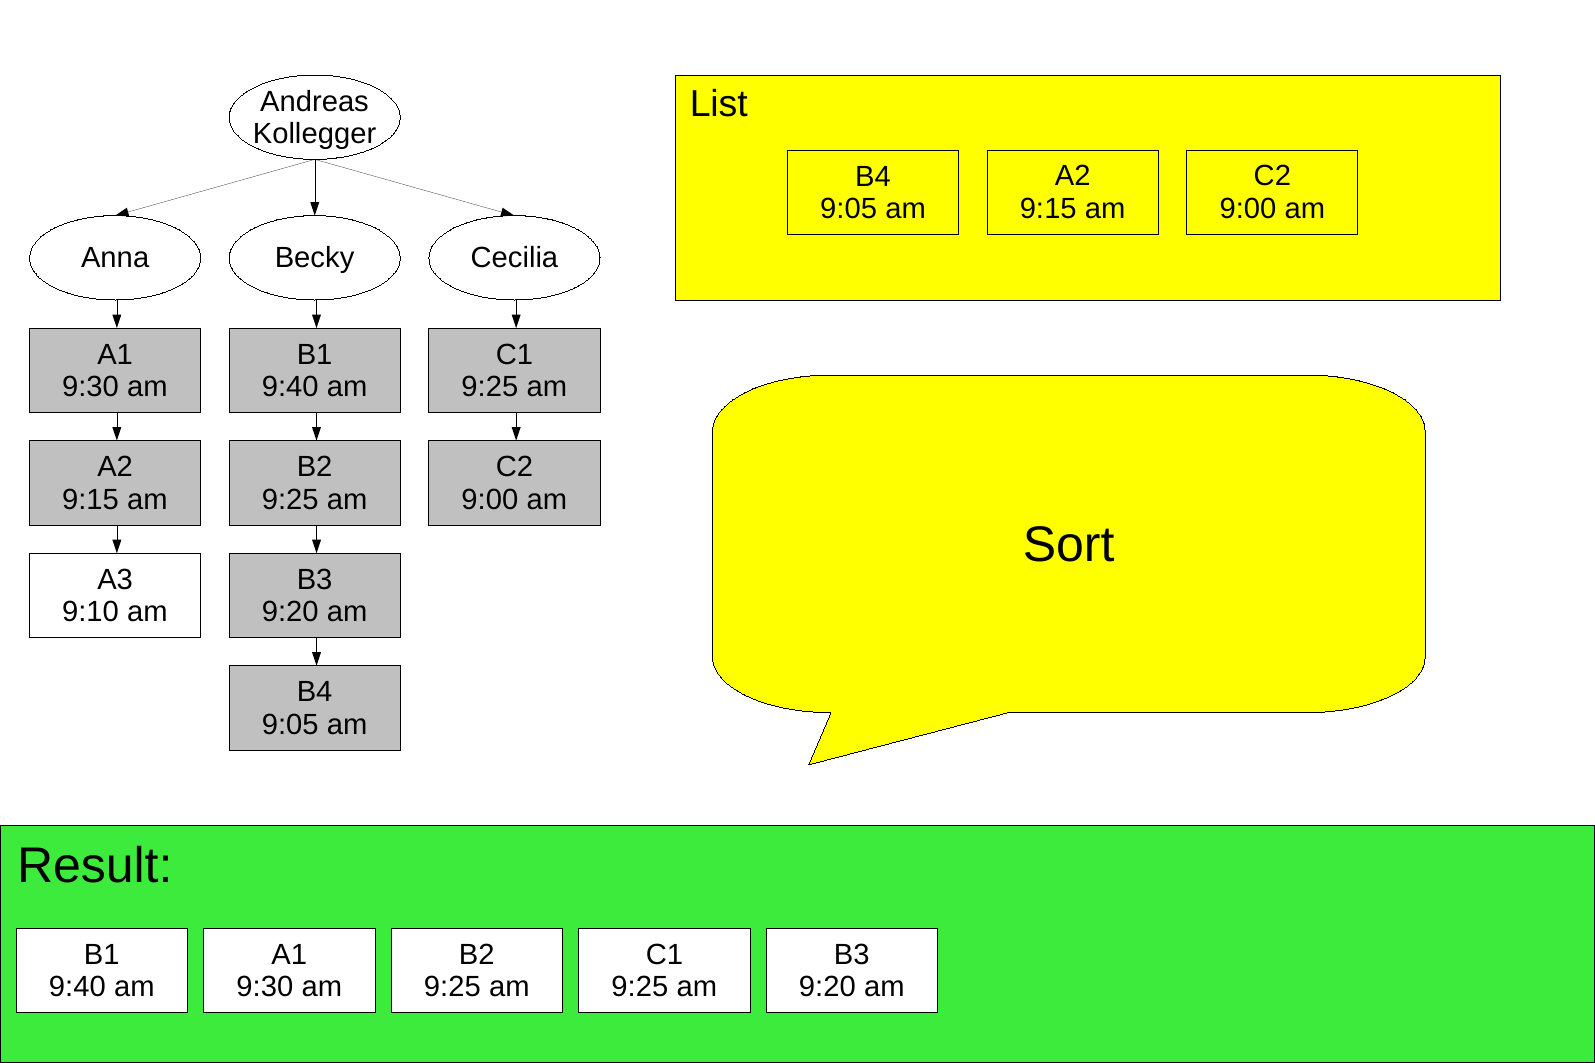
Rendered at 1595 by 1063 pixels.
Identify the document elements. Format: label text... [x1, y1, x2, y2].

text_box [0, 825, 1595, 1063]
text_box B2 9:25 am [229, 440, 401, 526]
text_box C2 9:00 am [1186, 150, 1358, 235]
text_box A1 9:30 am [203, 928, 376, 1013]
text_box C1 9:25 am [578, 928, 751, 1013]
text_box C2 9:00 am [428, 440, 601, 526]
text_box Result: [2, 829, 188, 901]
text_box B4 9:05 am [229, 665, 401, 751]
text_box A2 9:15 am [987, 150, 1159, 235]
text_box [675, 75, 1501, 301]
text_box B2 9:25 am [391, 928, 563, 1013]
text_box Andreas Kollegger [229, 75, 401, 160]
text_box List [675, 75, 763, 132]
text_box B4 9:05 am [787, 150, 959, 235]
text_box A2 9:15 am [29, 440, 201, 526]
text_box Cecilia [428, 215, 601, 301]
text_box B3 9:20 am [766, 928, 938, 1013]
text_box A3 9:10 am [29, 553, 201, 638]
text_box Sort [712, 375, 1426, 765]
text_box Becky [229, 215, 401, 301]
text_box C1 9:25 am [428, 328, 601, 413]
text_box B1 9:40 am [16, 928, 188, 1013]
text_box B1 9:40 am [229, 328, 401, 413]
text_box A1 9:30 am [29, 328, 201, 413]
text_box Anna [29, 215, 201, 301]
text_box B3 9:20 am [229, 553, 401, 638]
